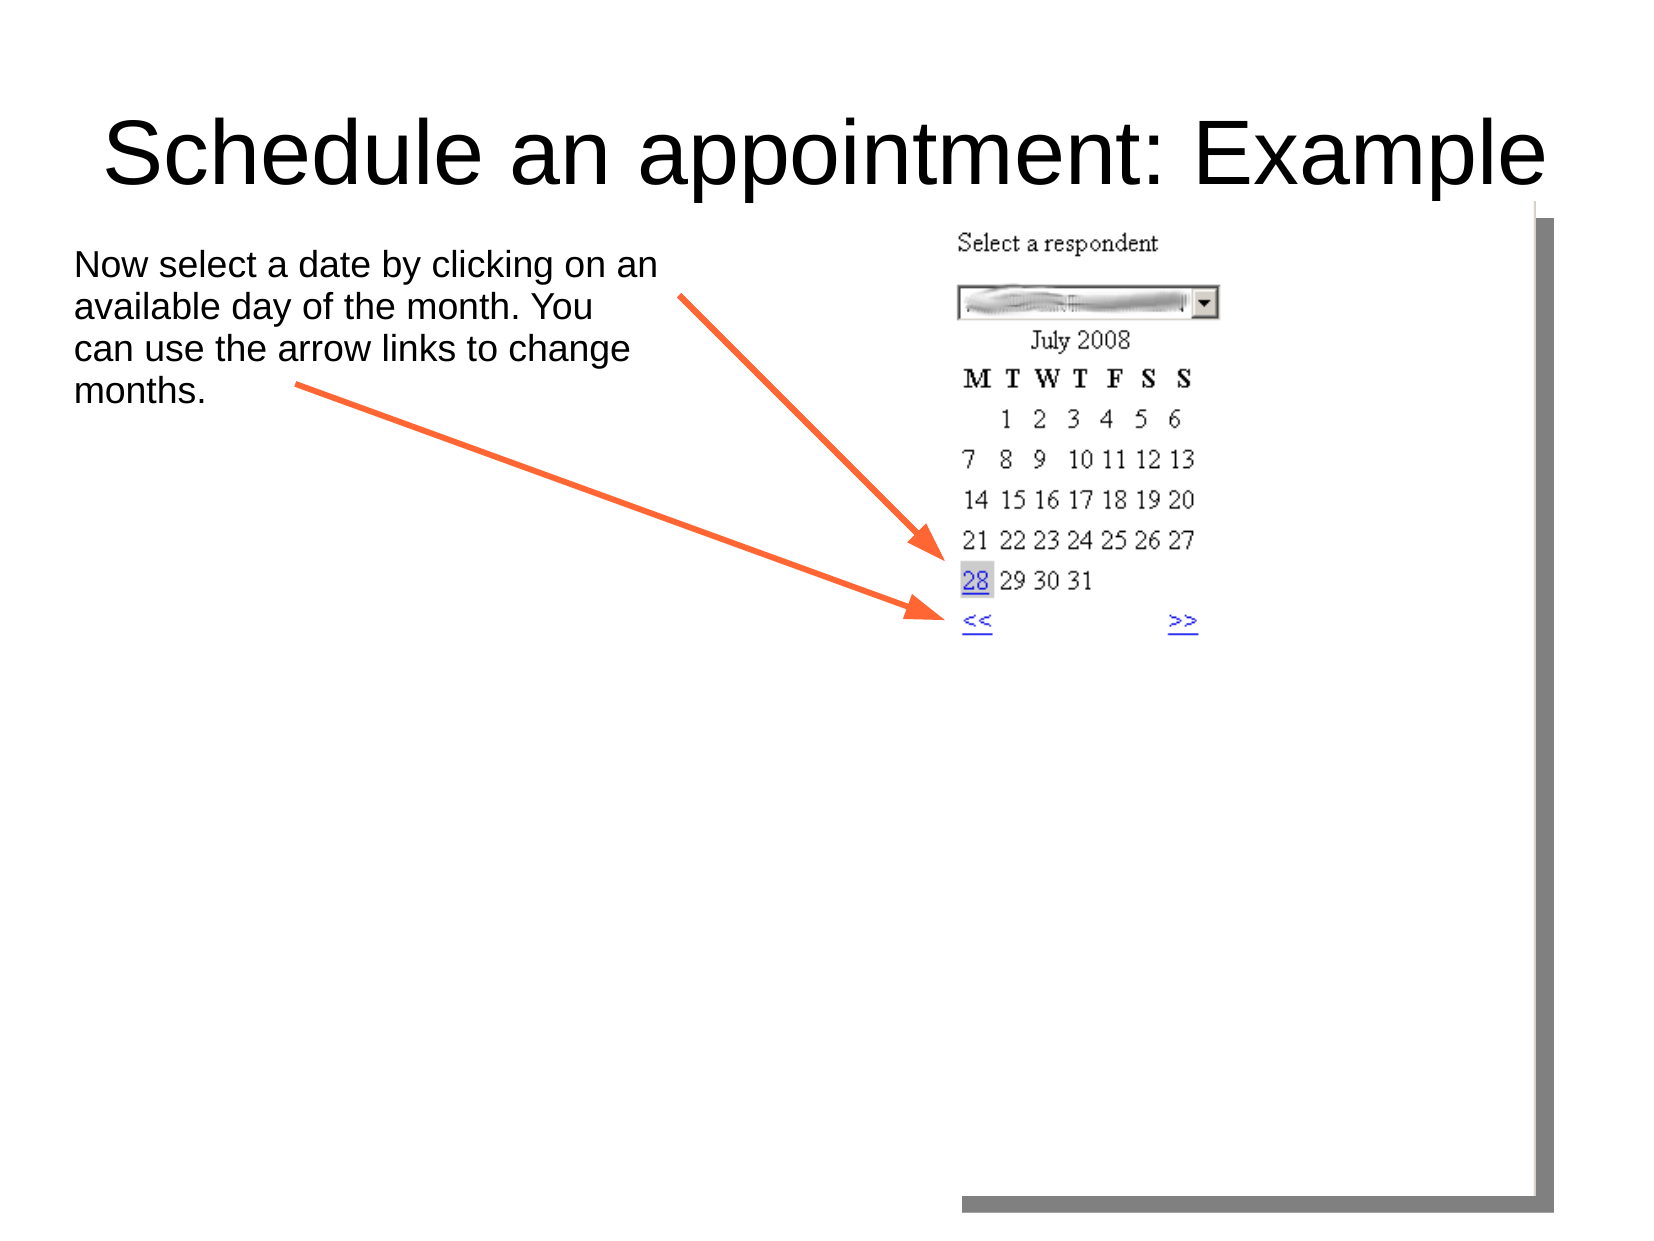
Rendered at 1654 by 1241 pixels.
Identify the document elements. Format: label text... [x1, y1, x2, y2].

picture [944, 201, 1536, 1196]
text_box Now select a date by clicking on an available day of the month. You can use the arrow links to change months. [59, 236, 680, 532]
title Schedule an appointment: Example [82, 56, 1571, 250]
